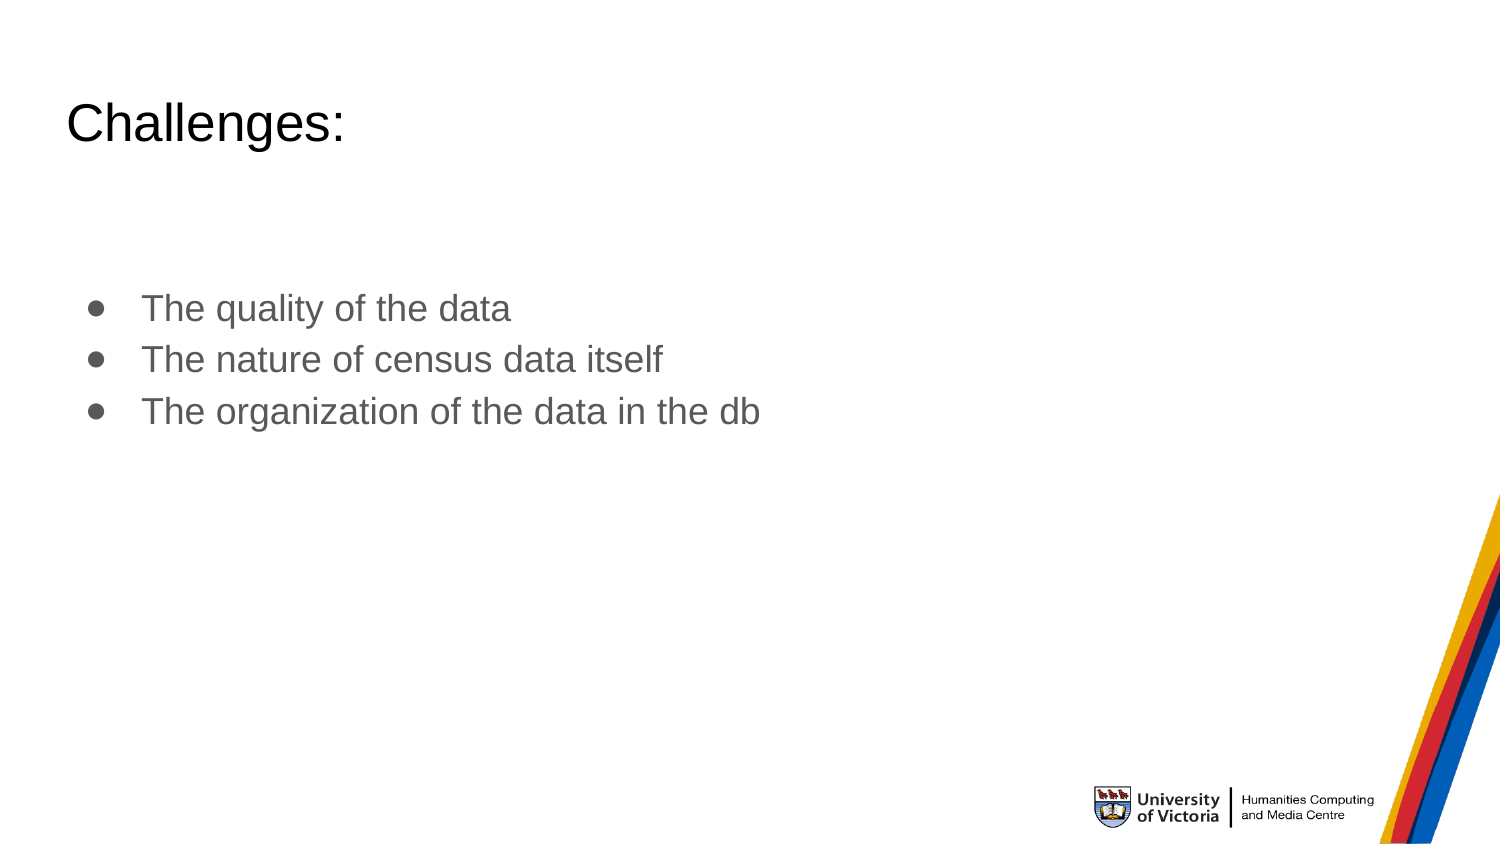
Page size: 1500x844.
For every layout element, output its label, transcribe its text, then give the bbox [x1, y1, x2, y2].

picture [1094, 483, 1500, 844]
list The quality of the data The nature of census data itself The organization of the data in the db [51, 261, 1449, 750]
title Challenges: [51, 72, 1449, 167]
